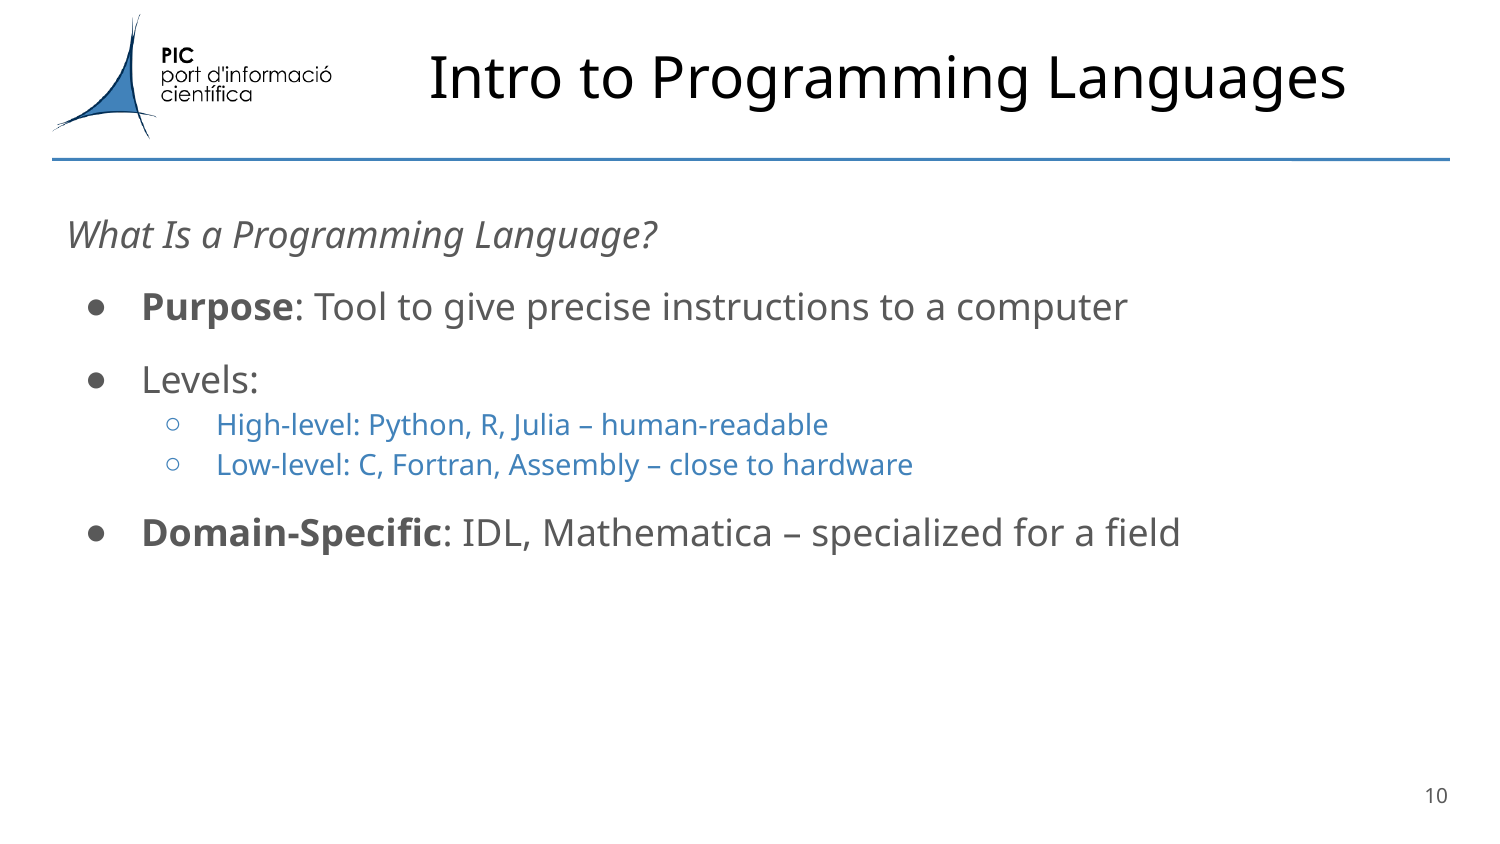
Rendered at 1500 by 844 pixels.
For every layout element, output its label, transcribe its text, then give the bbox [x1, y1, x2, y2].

list What Is a Programming Language? Purpose: Tool to give precise instructions to a computer Levels: High-level: Python, R, Julia – human-readable Low-level: C, Fortran, Assembly – close to hardware Domain-Specific: IDL, Mathematica – specialized for a field [51, 189, 1449, 750]
title Intro to Programming Languages [327, 10, 1449, 141]
slide_number 1 [1372, 764, 1463, 830]
picture [50, 10, 327, 141]
